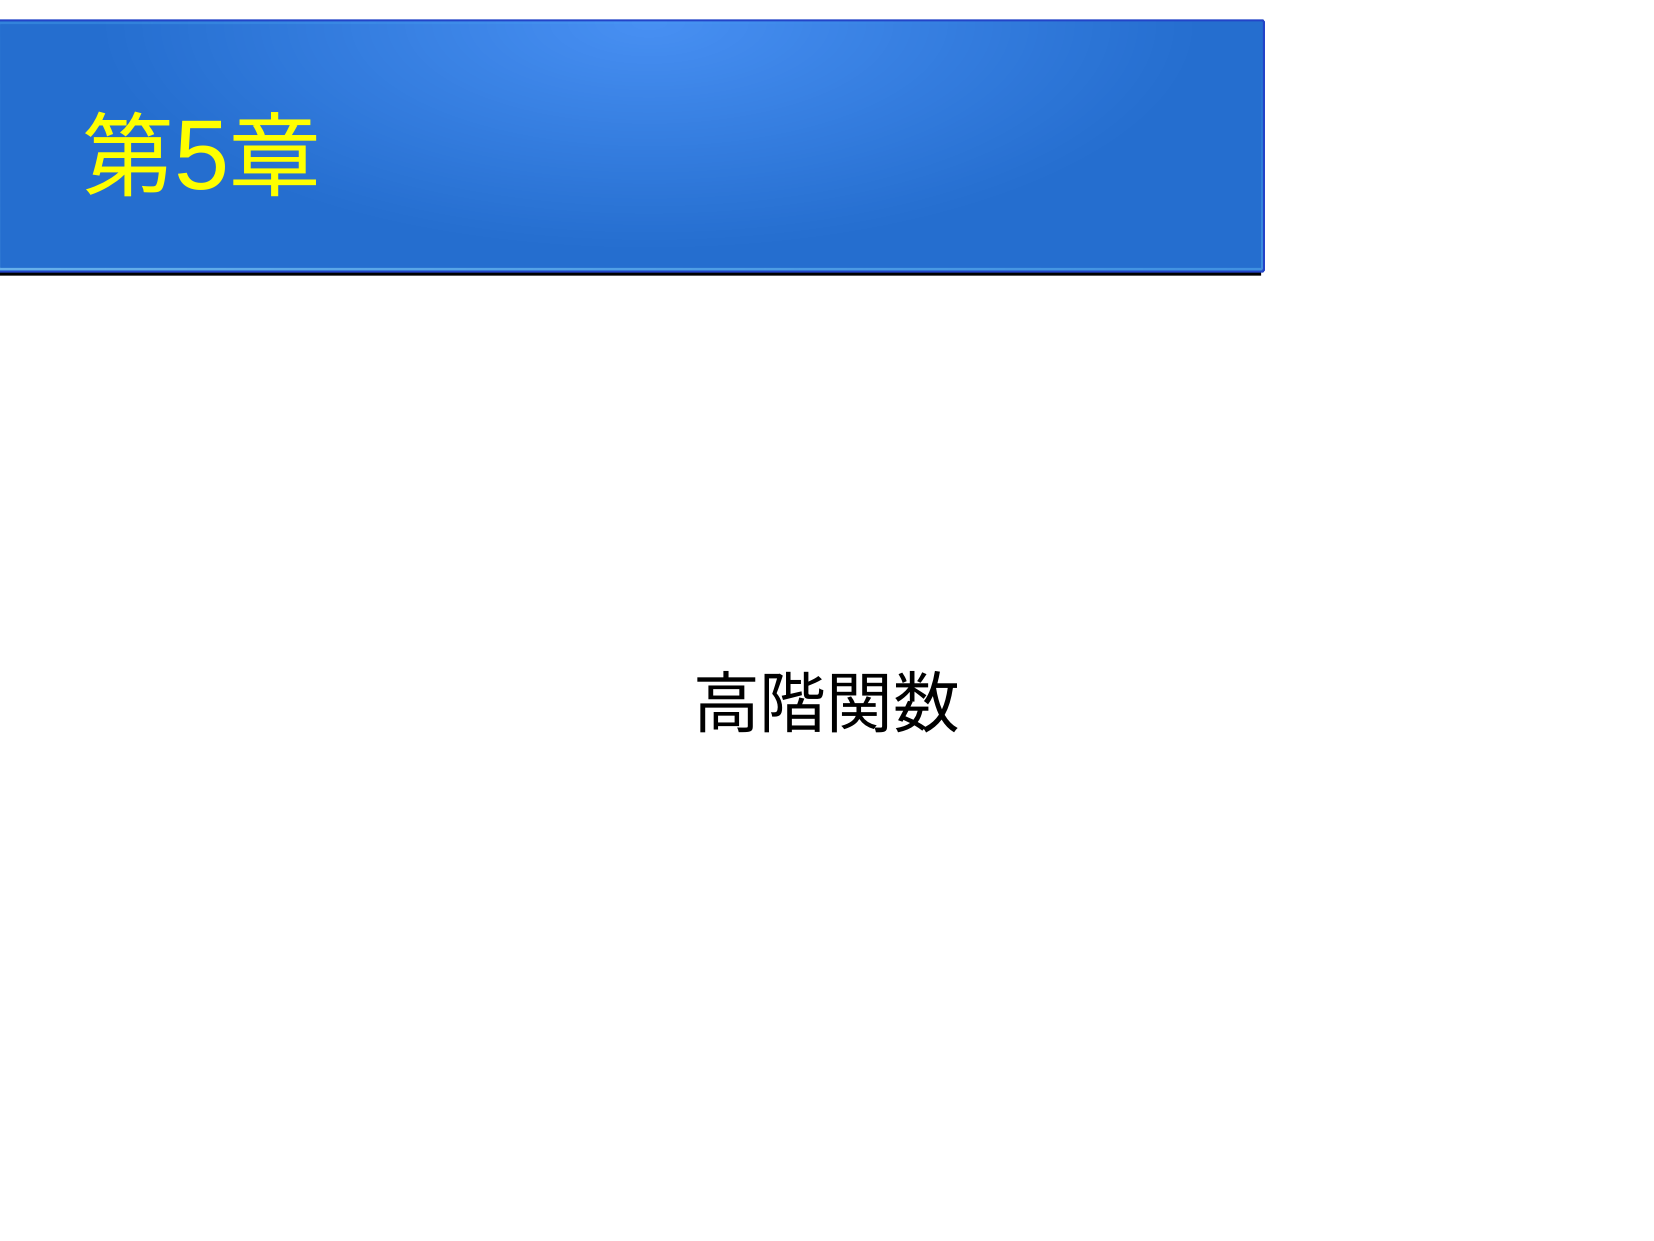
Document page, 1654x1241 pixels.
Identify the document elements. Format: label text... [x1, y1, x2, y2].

title 第5章 [82, 47, 1235, 252]
subtitle 高階関数 [82, 299, 1571, 1099]
